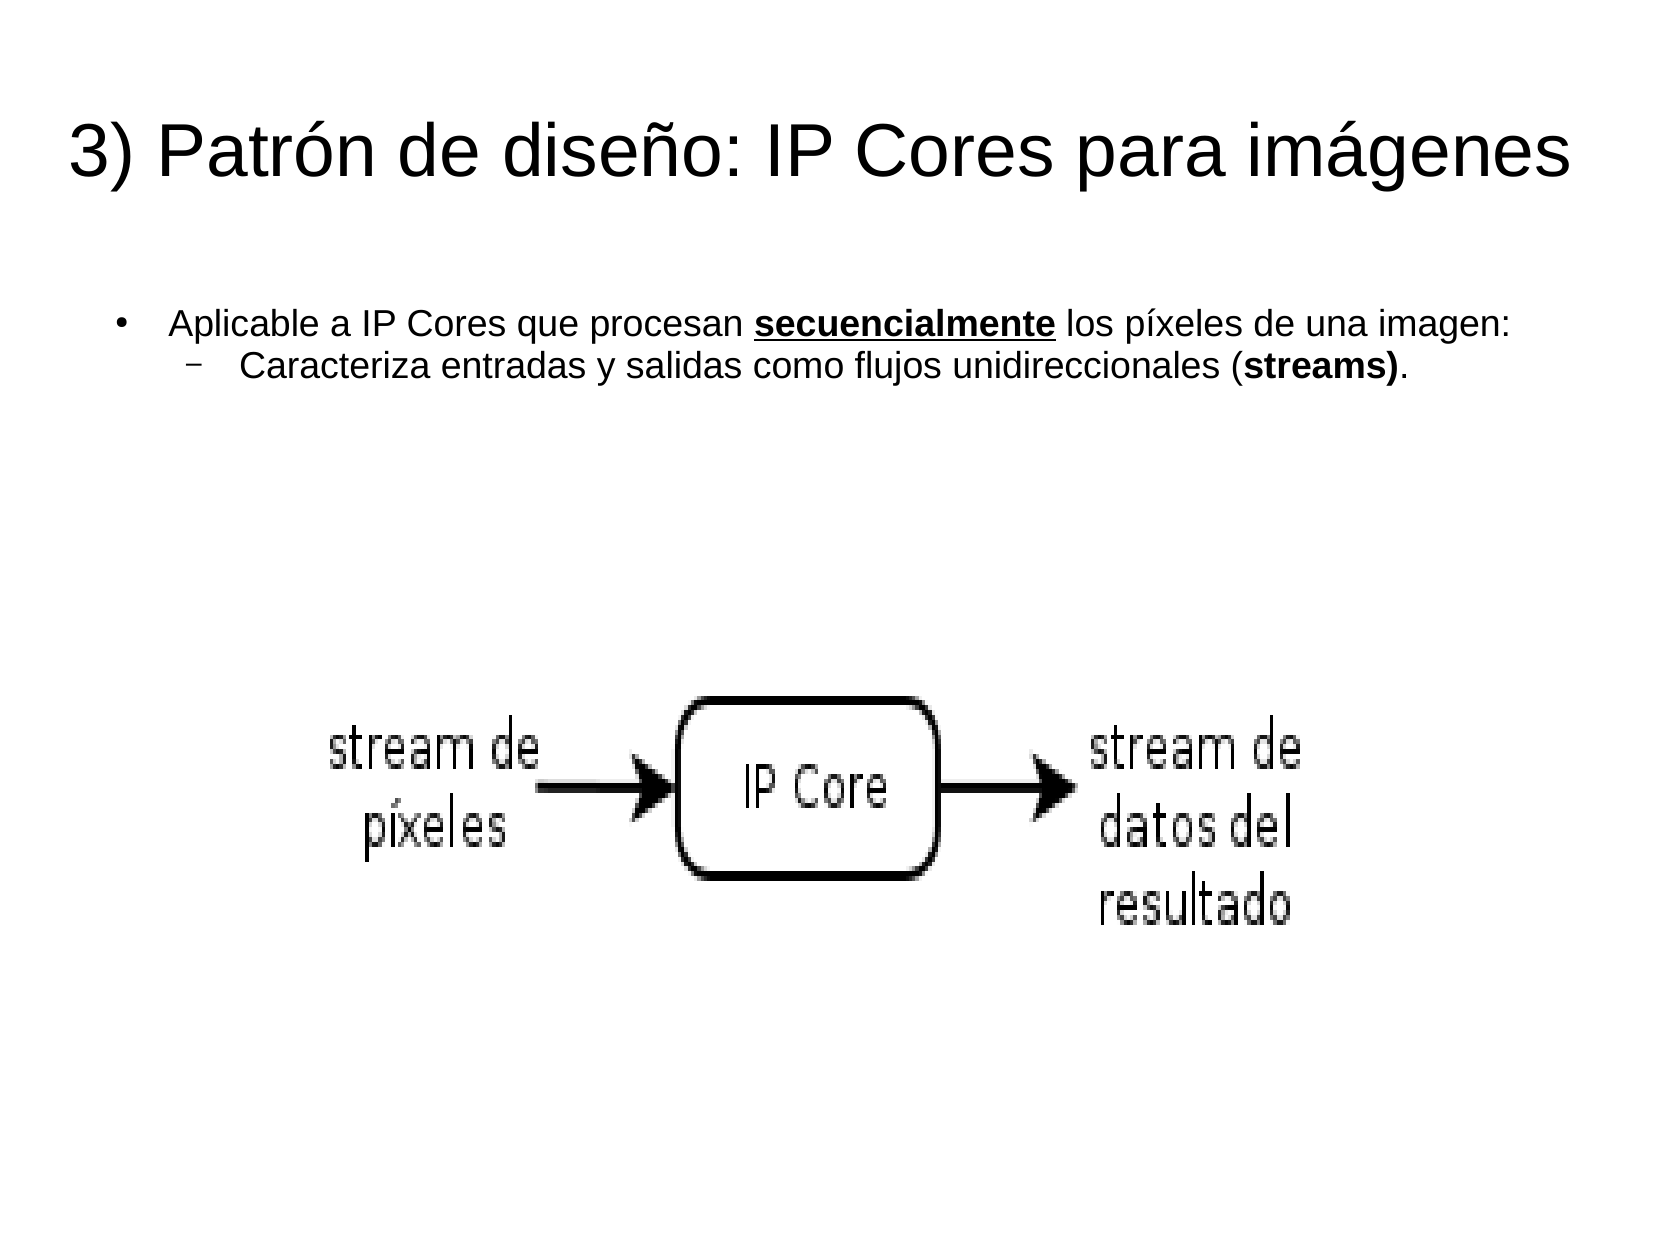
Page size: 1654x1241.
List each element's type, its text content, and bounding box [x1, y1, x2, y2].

list Aplicable a IP Cores que procesan secuencialmente los píxeles de una imagen: Caracteriza entradas y salidas como flujos unidireccionales (streams). [82, 295, 1571, 1015]
title 3) Patrón de diseño: IP Cores para imágenes [9, 49, 1633, 252]
picture [330, 696, 1300, 945]
